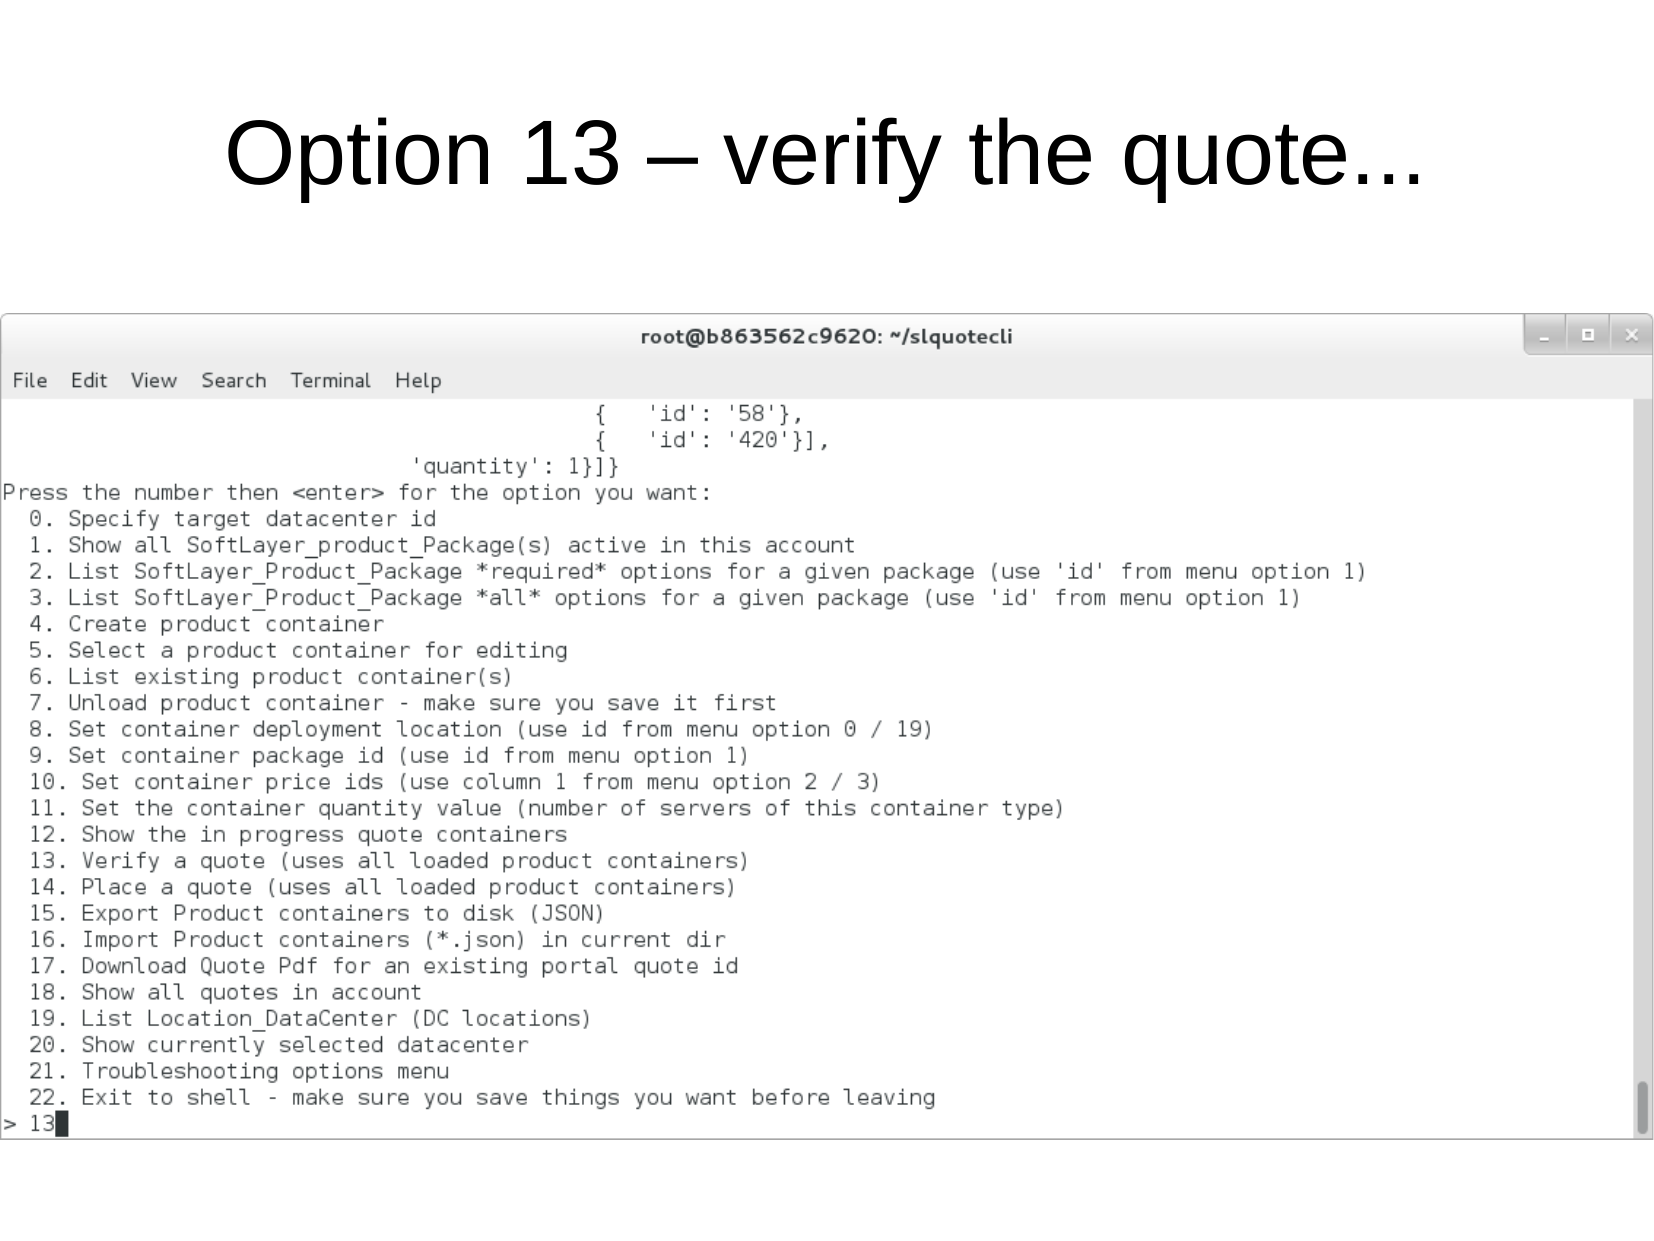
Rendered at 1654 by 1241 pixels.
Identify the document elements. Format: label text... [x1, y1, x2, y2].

picture [0, 313, 1654, 1141]
title Option 13 – verify the quote... [82, 49, 1571, 257]
